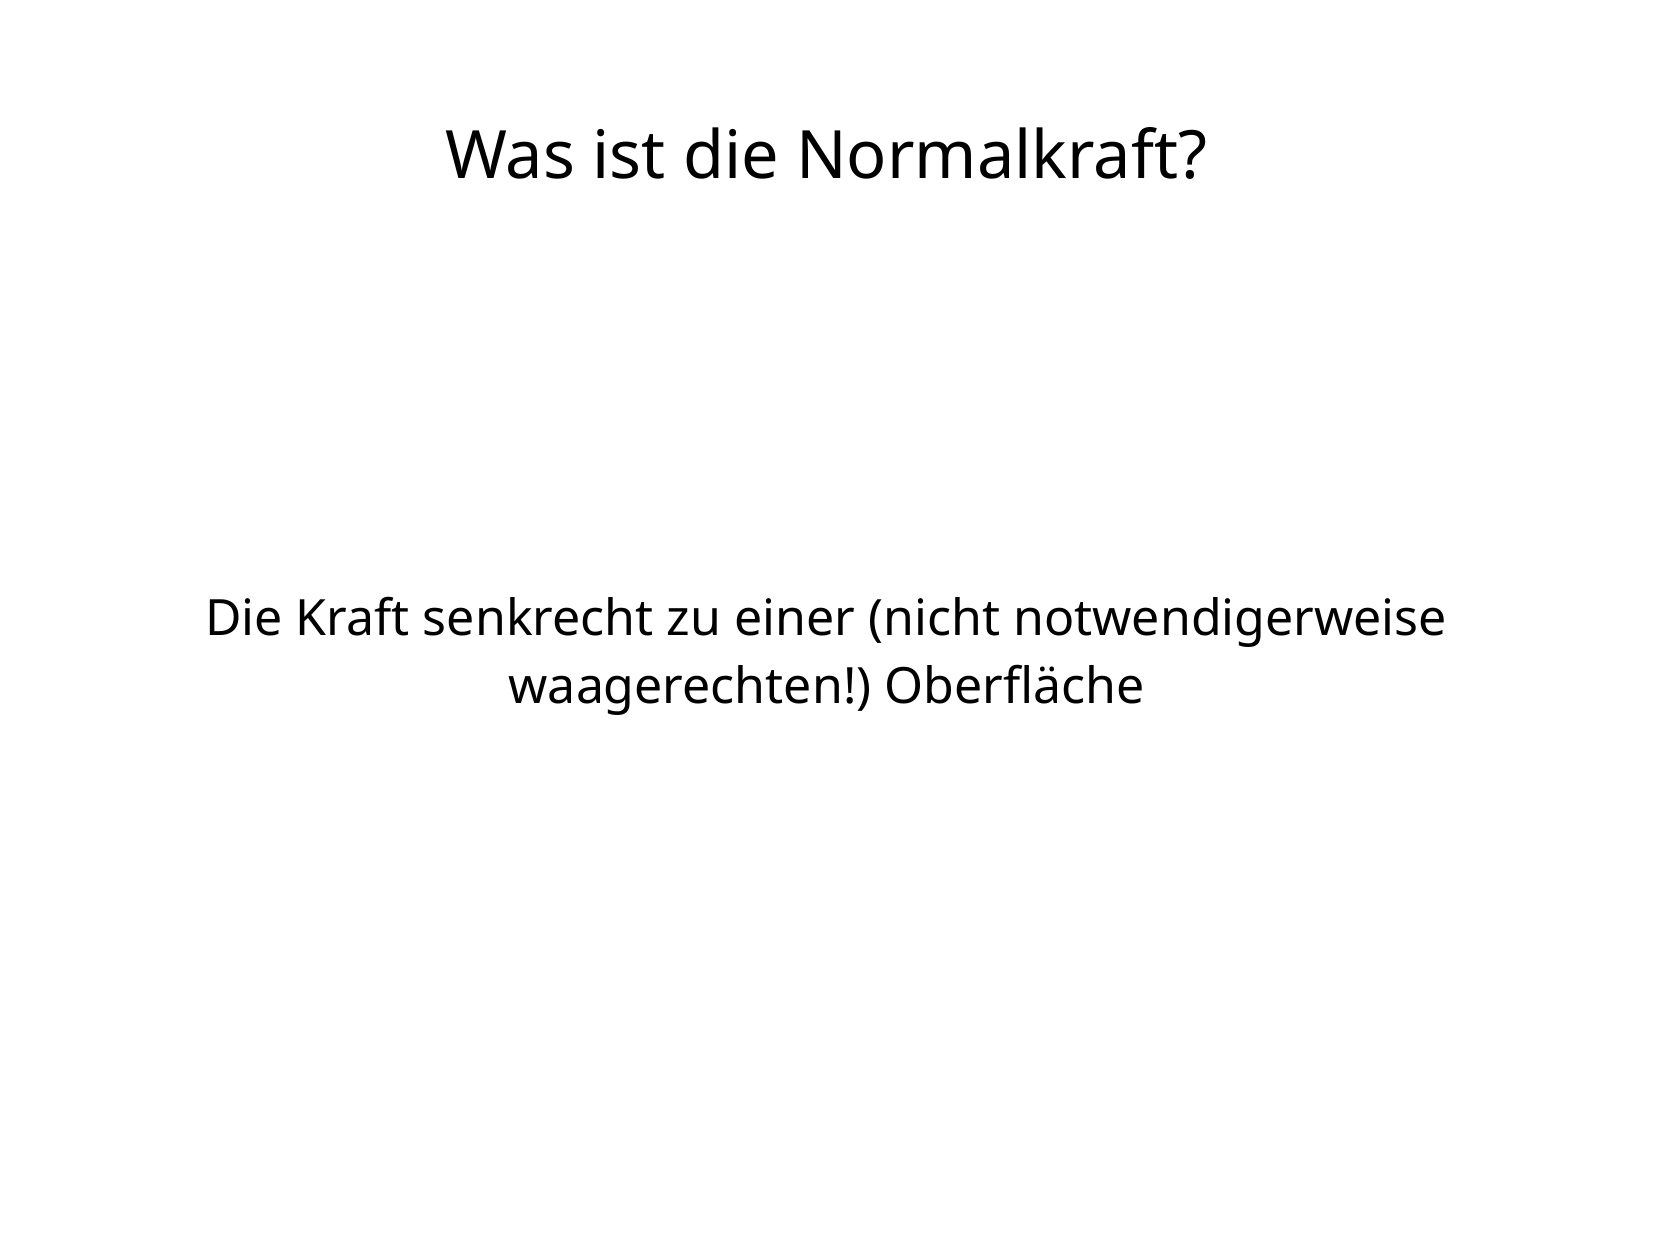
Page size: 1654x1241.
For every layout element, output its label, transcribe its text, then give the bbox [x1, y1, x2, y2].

title Was ist die Normalkraft? [82, 49, 1571, 257]
subtitle Die Kraft senkrecht zu einer (nicht notwendigerweise waagerechten!) Oberfläche [82, 290, 1571, 1010]
